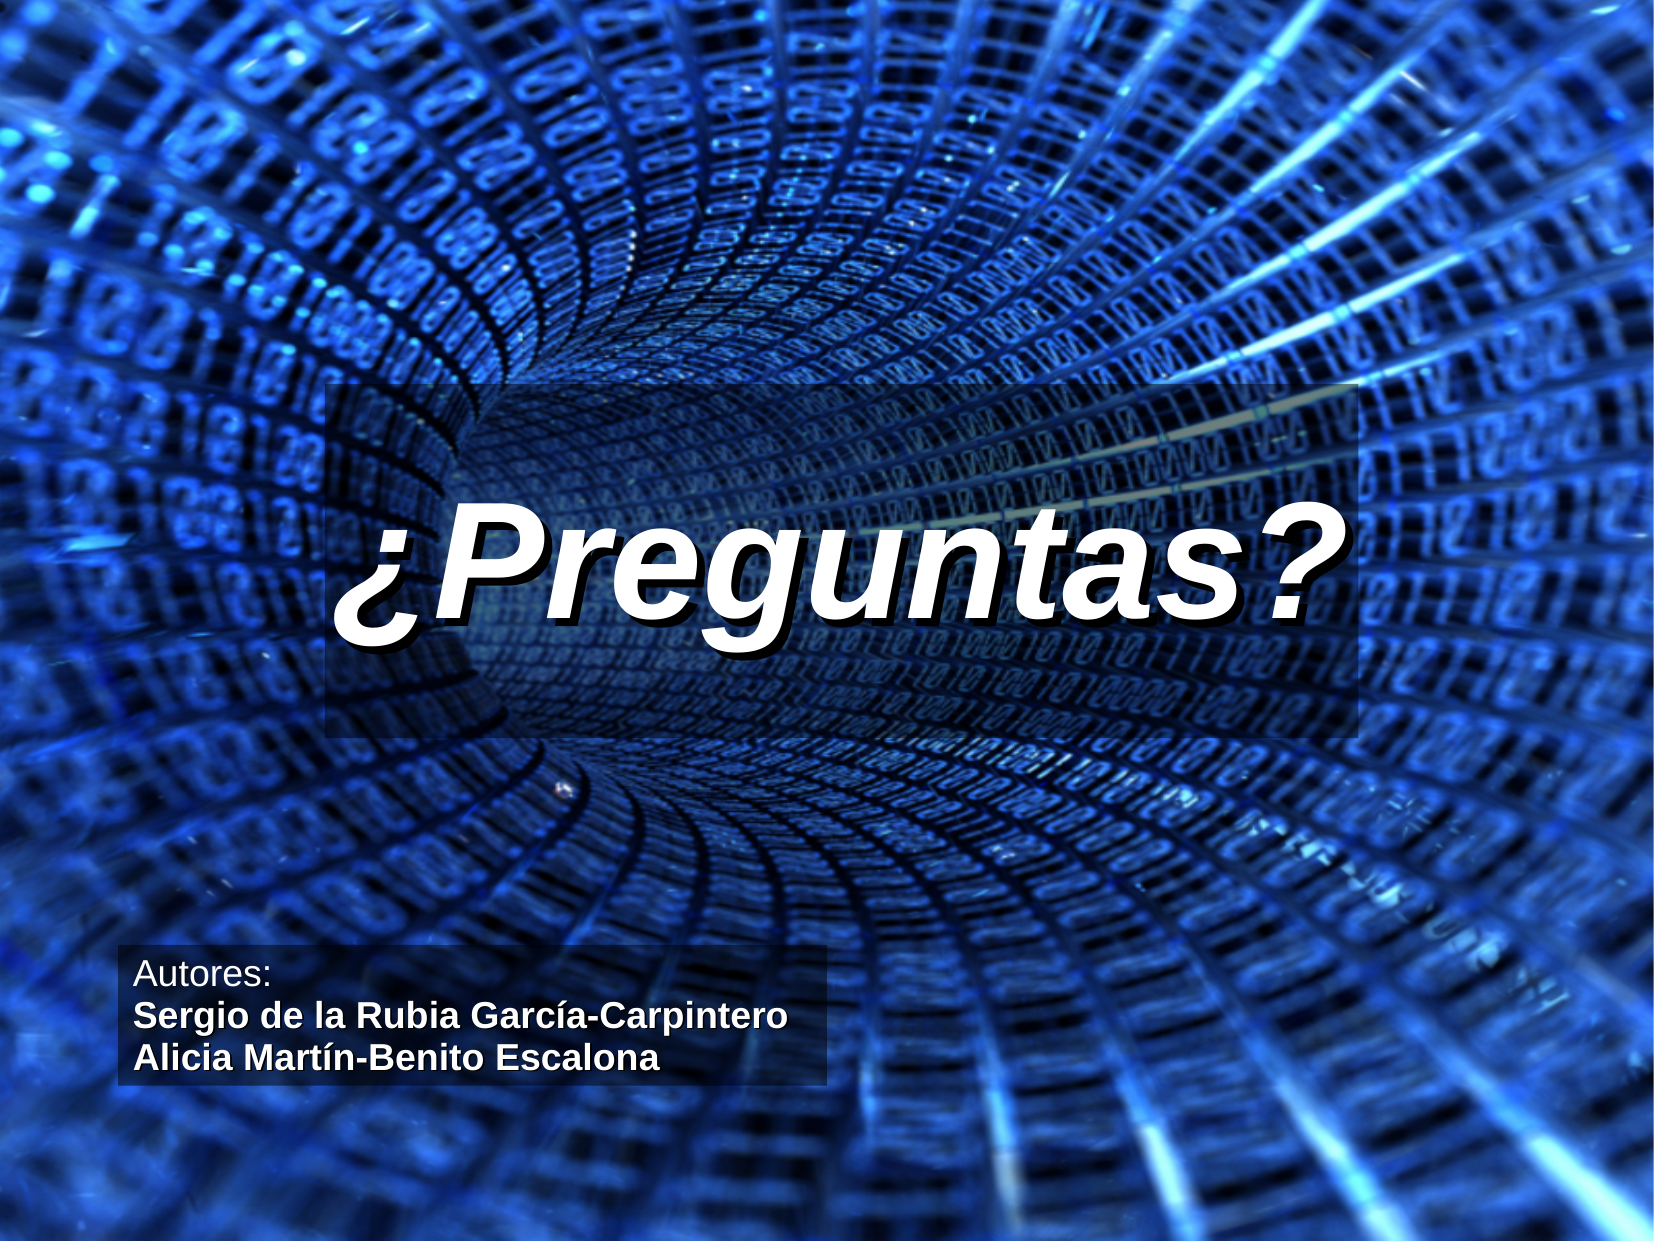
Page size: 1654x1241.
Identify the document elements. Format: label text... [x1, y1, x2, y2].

subtitle ¿Preguntas? [324, 383, 1359, 739]
picture [0, 0, 1654, 1241]
text_box Autores: Sergio de la Rubia García-Carpintero Alicia Martín-Benito Escalona [118, 944, 827, 1086]
